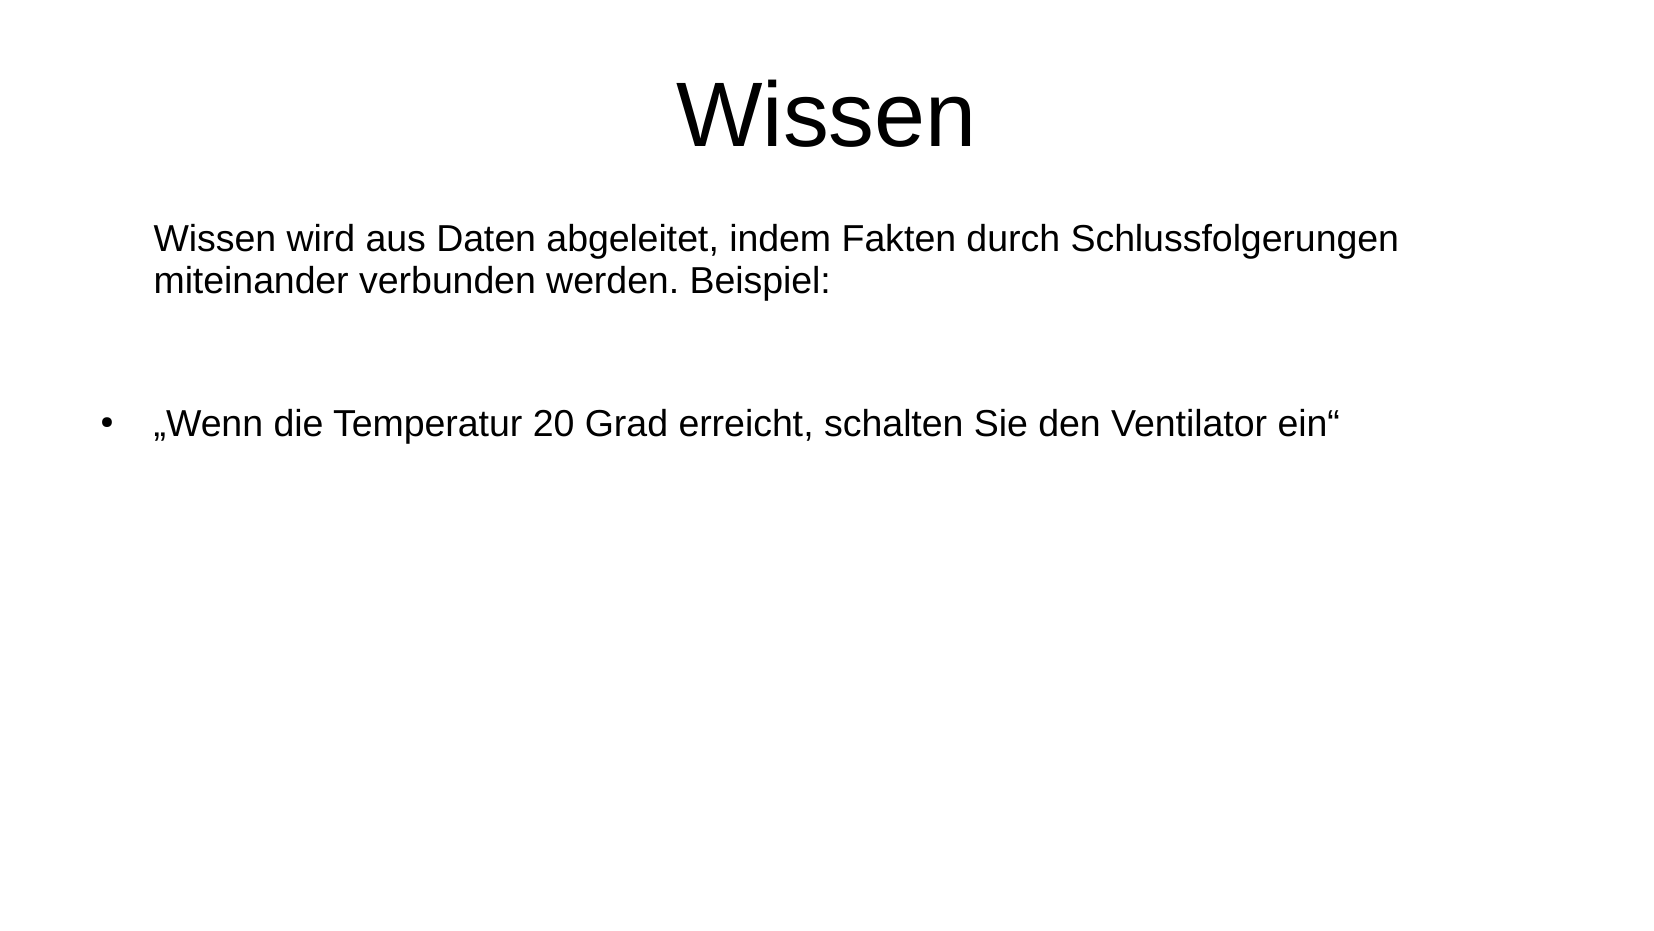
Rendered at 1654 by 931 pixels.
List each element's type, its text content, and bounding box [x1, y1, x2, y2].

title Wissen [82, 37, 1571, 193]
list Wissen wird aus Daten abgeleitet, indem Fakten durch Schlussfolgerungen miteinander verbunden werden. Beispiel: „Wenn die Temperatur 20 Grad erreicht, schalten Sie den Ventilator ein“ [82, 217, 1571, 758]
